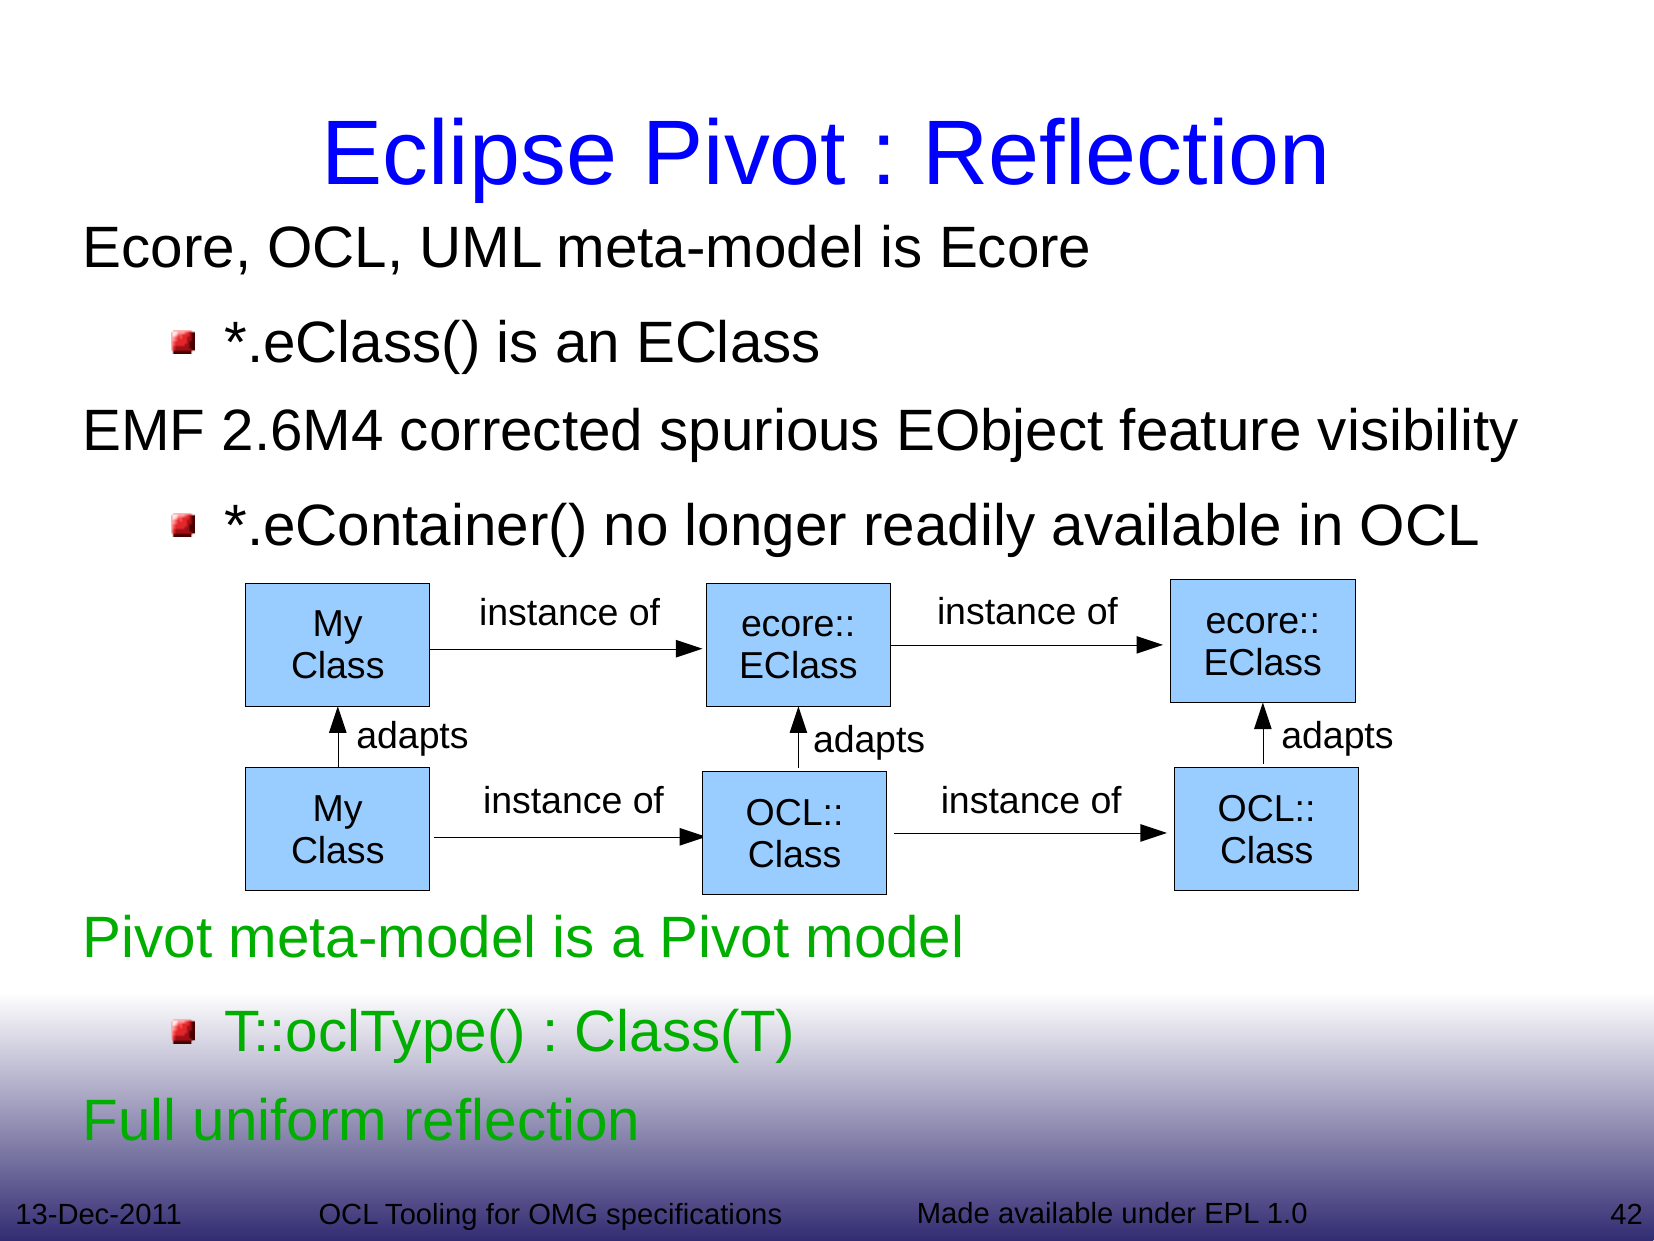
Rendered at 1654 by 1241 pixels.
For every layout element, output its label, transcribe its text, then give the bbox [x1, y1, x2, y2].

text_box adapts [341, 707, 561, 764]
text_box instance of [922, 583, 1142, 641]
text_box instance of [926, 771, 1145, 829]
text_box OCL:: Class [1174, 767, 1359, 891]
title Eclipse Pivot : Reflection [82, 49, 1571, 214]
text_box My Class [245, 583, 430, 707]
text_box instance of [464, 584, 684, 642]
text_box My Class [245, 767, 430, 891]
text_box instance of [468, 772, 688, 830]
text_box ecore:: EClass [706, 583, 891, 707]
list Ecore, OCL, UML meta-model is Ecore *.eClass() is an EClass EMF 2.6M4 corrected spurious EObject feature visibility *.eContainer() no longer readily available in OCL Pivot meta-model is a Pivot model T::oclType() : Class(T) Full uniform reflection [82, 214, 1571, 1151]
text_box ecore:: EClass [1170, 579, 1356, 703]
text_box adapts [1266, 707, 1486, 764]
text_box adapts [798, 710, 1018, 768]
text_box OCL:: Class [702, 771, 887, 895]
